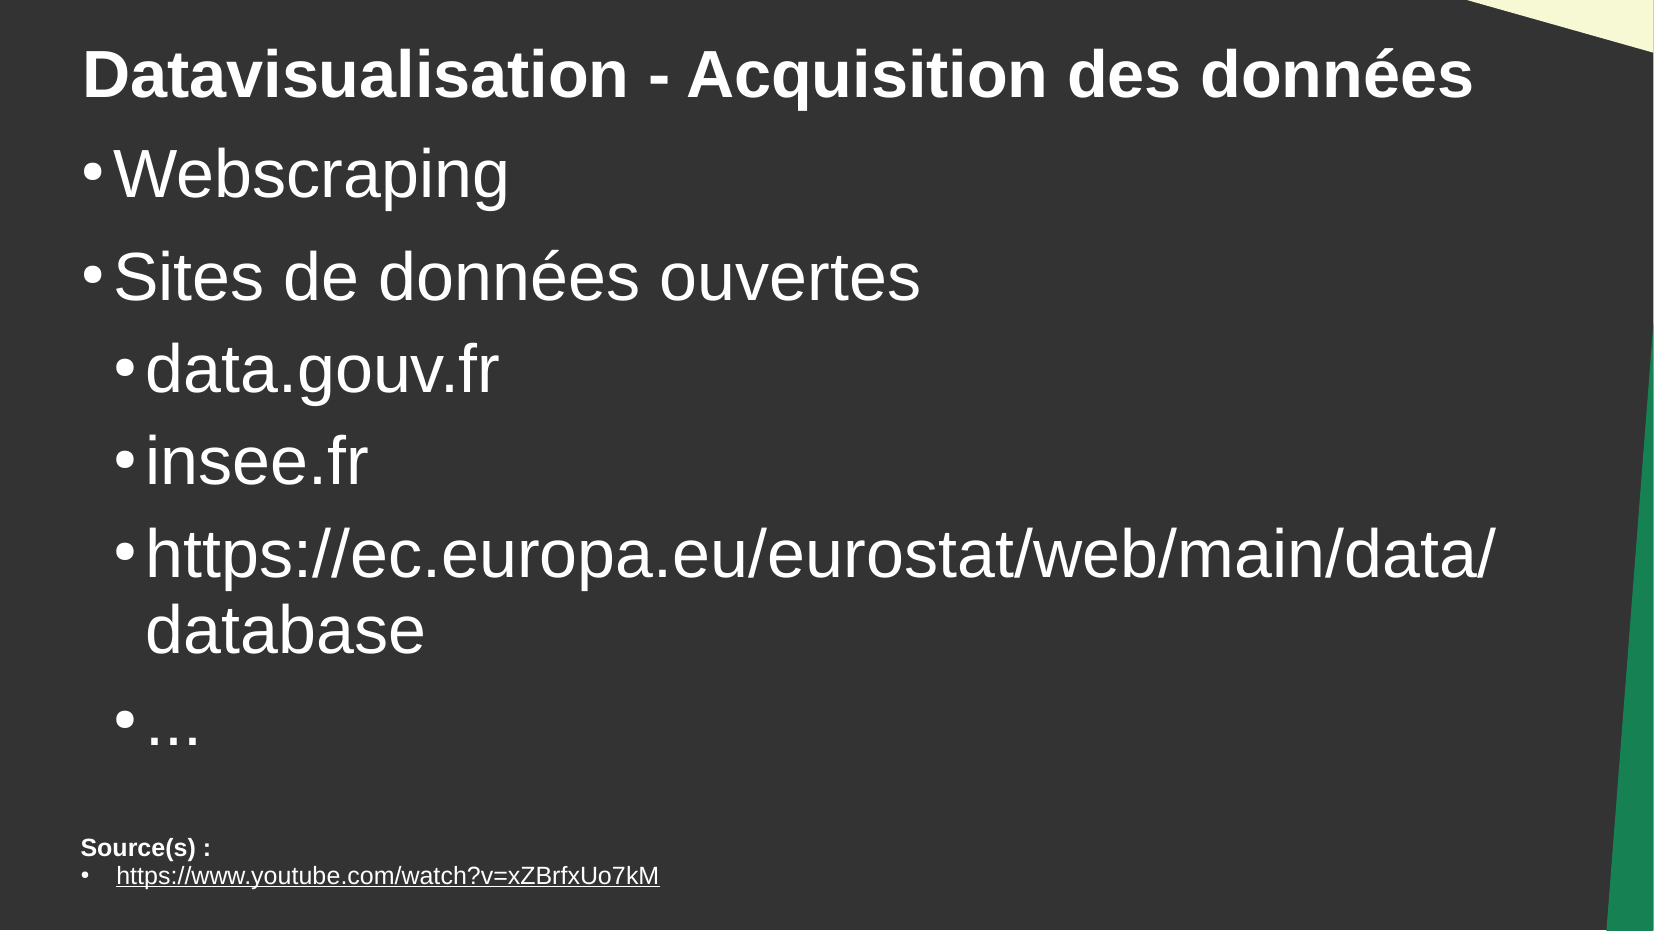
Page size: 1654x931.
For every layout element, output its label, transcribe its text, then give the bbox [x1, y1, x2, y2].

text_box Source(s) : https://www.youtube.com/watch?v=xZBrfxUo7kM [65, 826, 1483, 926]
text_box [1466, 0, 1654, 53]
list Webscraping Sites de données ouvertes data.gouv.fr insee.fr https://ec.europa.eu/eurostat/web/main/data/database ... [80, 135, 1560, 762]
text_box [1606, 315, 1654, 931]
title Datavisualisation - Acquisition des données [82, 37, 1571, 122]
